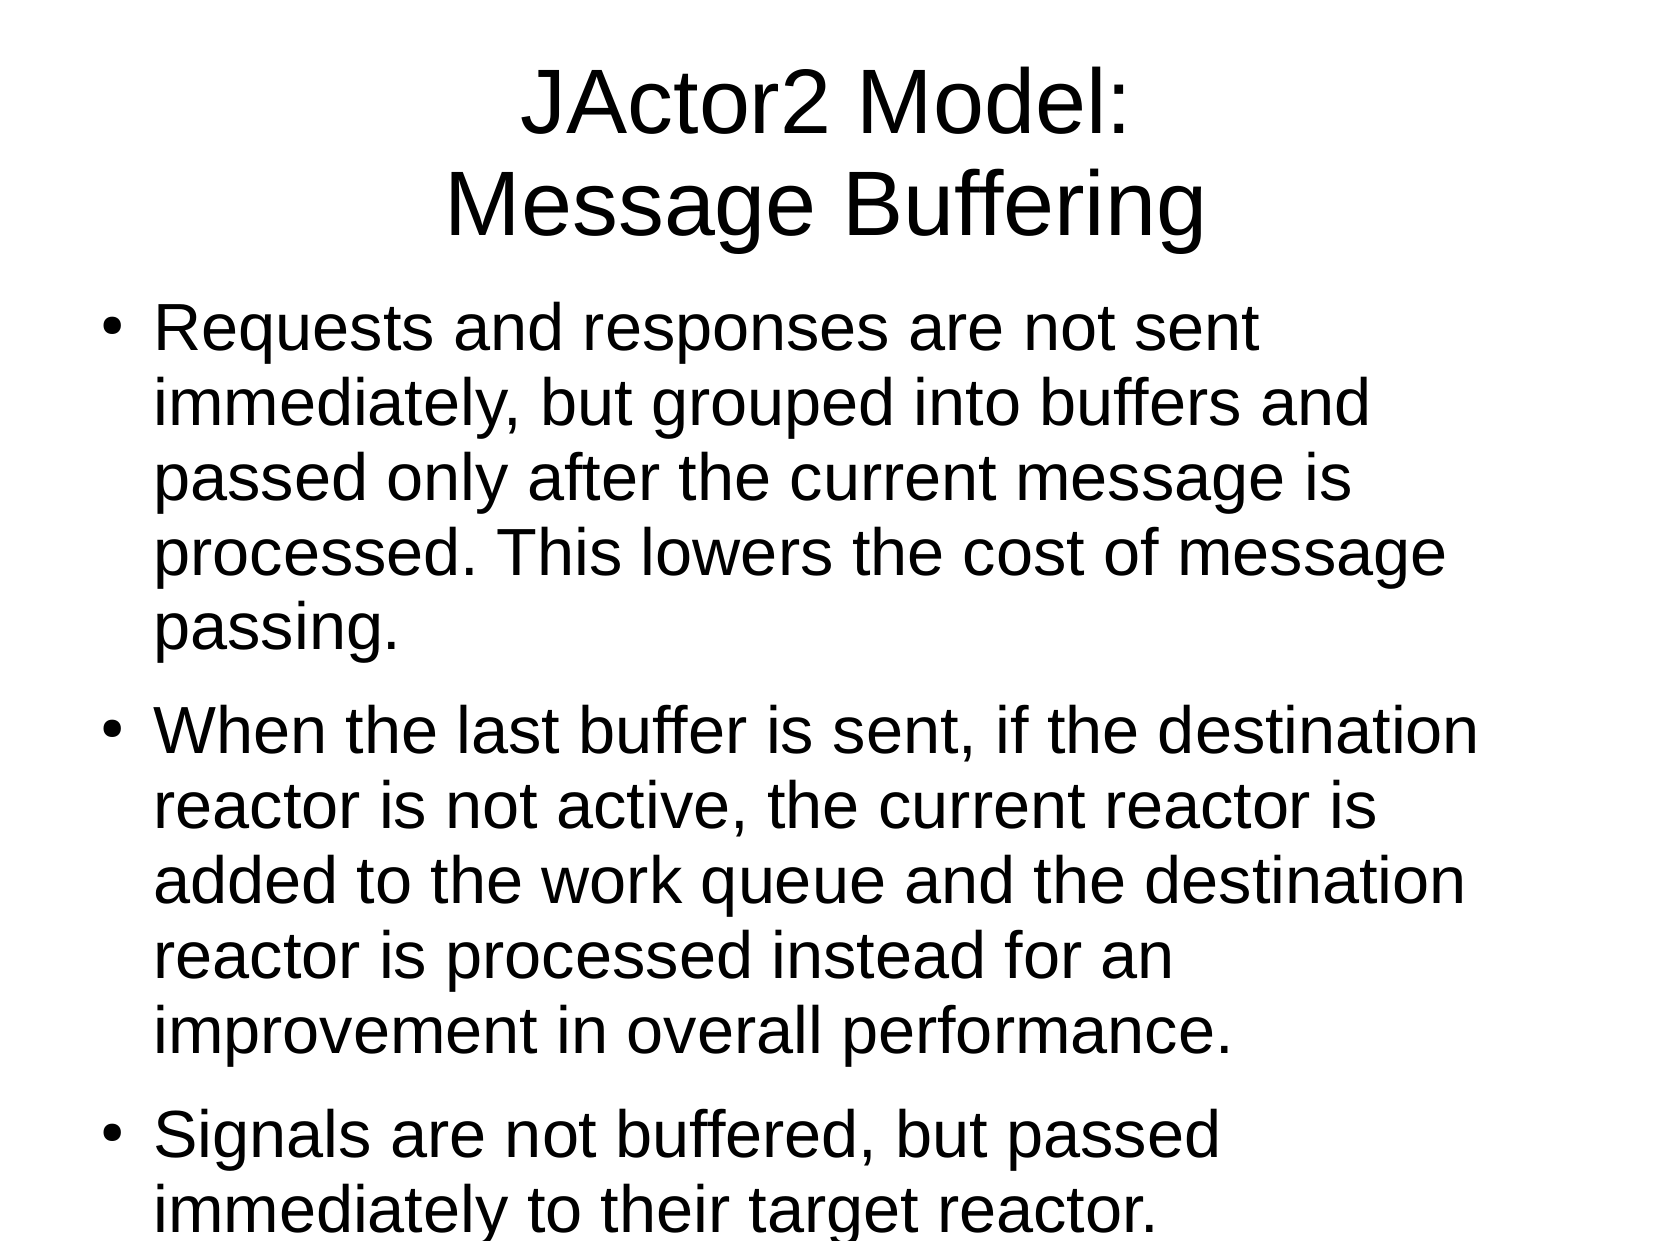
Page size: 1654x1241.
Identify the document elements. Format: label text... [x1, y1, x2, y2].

list Requests and responses are not sent immediately, but grouped into buffers and passed only after the current message is processed. This lowers the cost of message passing. When the last buffer is sent, if the destination reactor is not active, the current reactor is added to the work queue and the destination reactor is processed instead for an improvement in overall performance. Signals are not buffered, but passed immediately to their target reactor. [82, 290, 1571, 1241]
title JActor2 Model: Message Buffering [82, 49, 1571, 257]
